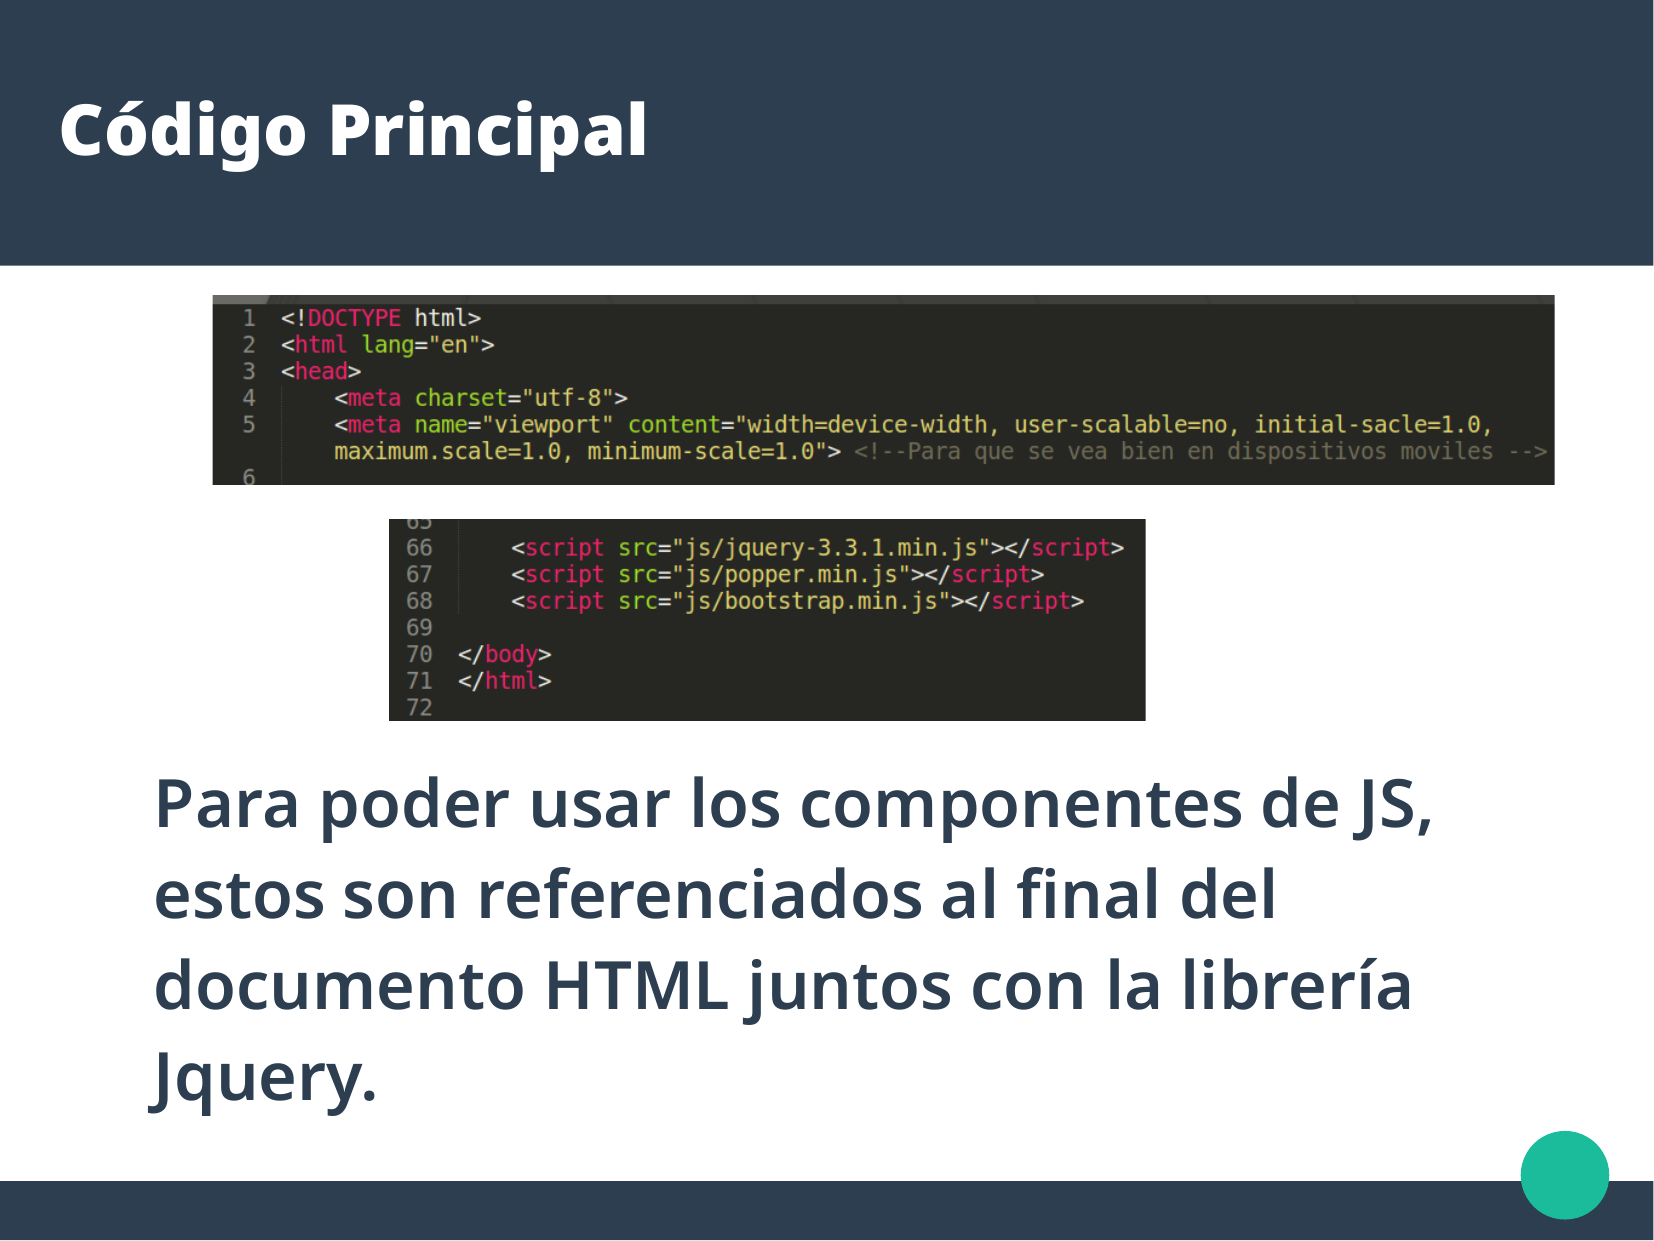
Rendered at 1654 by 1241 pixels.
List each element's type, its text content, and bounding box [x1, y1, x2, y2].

picture [212, 295, 1555, 485]
picture [389, 519, 1146, 721]
title Código Principal [59, 49, 1595, 207]
list Para poder usar los componentes de JS, estos son referenciados al final del documento HTML juntos con la librería Jquery. [82, 756, 1595, 1151]
